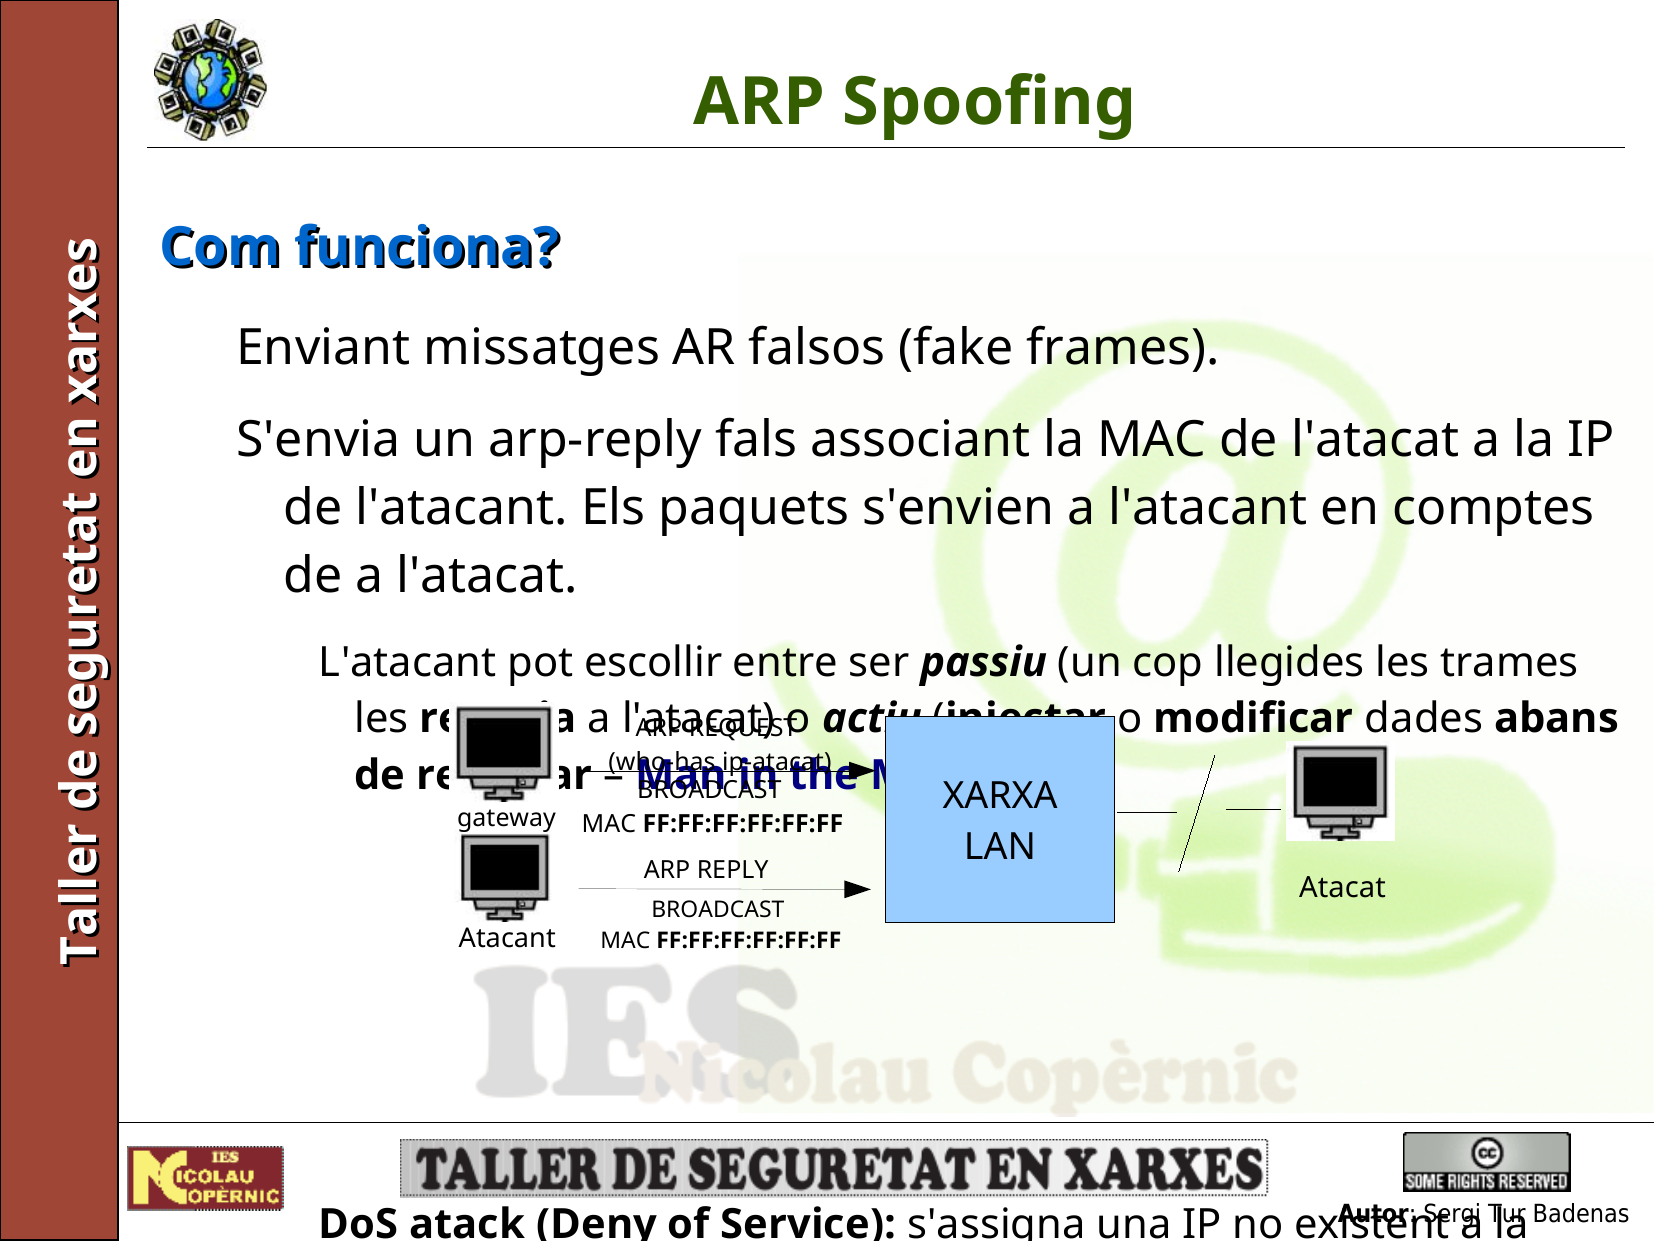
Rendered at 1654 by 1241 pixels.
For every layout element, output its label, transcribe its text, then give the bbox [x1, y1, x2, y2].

text_box BROADCAST MAC FF:FF:FF:FF:FF:FF [556, 885, 906, 947]
text_box XARXA LAN [885, 716, 1115, 923]
picture [127, 1146, 284, 1211]
picture [454, 832, 556, 910]
picture [1286, 741, 1395, 841]
picture [466, 252, 1654, 1117]
text_box Atacat [1284, 859, 1398, 904]
picture [1403, 1132, 1571, 1192]
text_box BROADCAST MAC FF:FF:FF:FF:FF:FF [566, 764, 884, 830]
text_box Atacant [443, 910, 576, 960]
text_box ARP REQUEST (who-has ip-atacat) [593, 702, 838, 764]
text_box gateway [442, 791, 566, 832]
list Com funciona? Enviant missatges AR falsos (fake frames). S'envia un arp-reply fals associant la MAC de l'atacat a la IP de l'atacant. Els paquets s'envien a l'atacant en comptes de a l'atacat. L'atacant pot escollir entre ser passiu (un cop llegides les trames les reenvia a l'atacat) o actiu (injectar o modificar dades abans de reenviar – Man in the Middle) DoS atack (Deny of Service): s'assigna una IP no existent a la MAC de l'atacat o al seu gateway per defecte. [141, 207, 1630, 1063]
text_box ARP REPLY [628, 844, 807, 885]
title ARP Spoofing [171, 49, 1654, 148]
picture [400, 1139, 1270, 1198]
picture [154, 19, 268, 142]
picture [449, 702, 559, 791]
